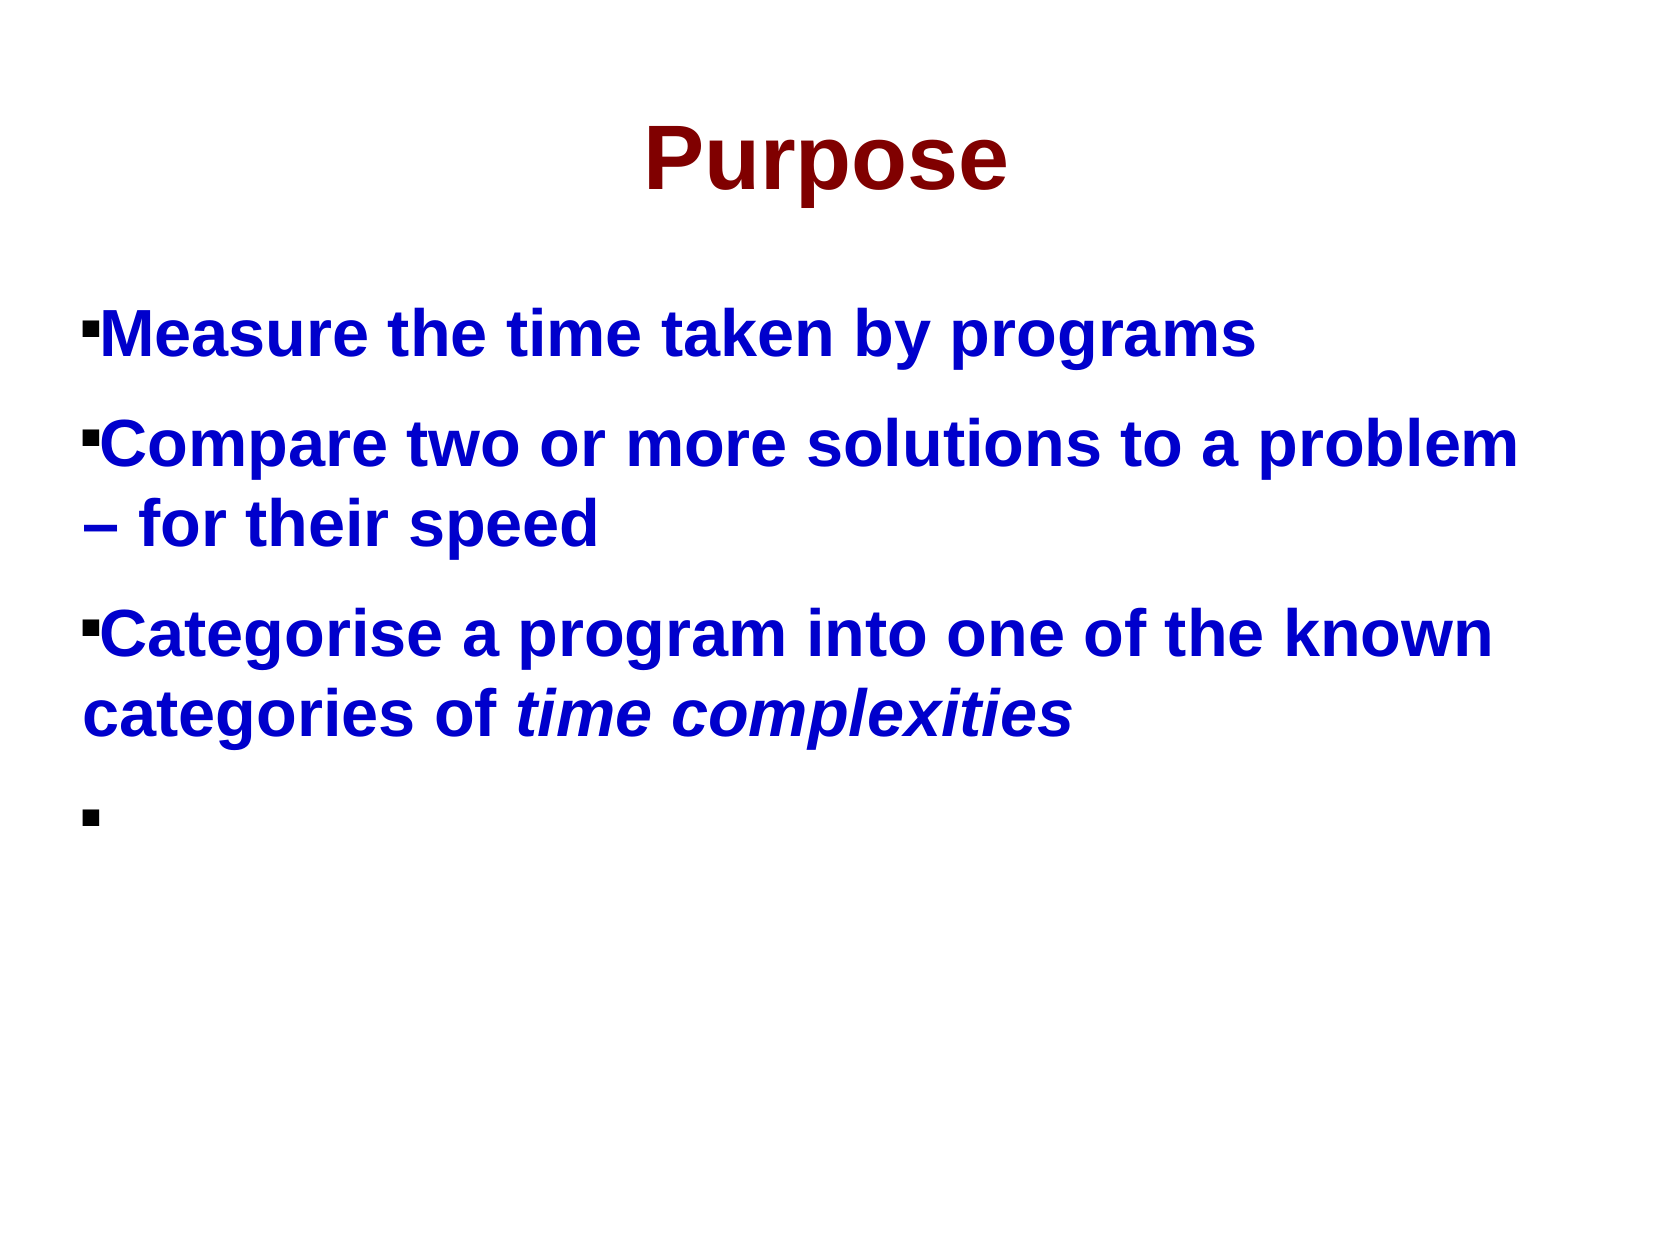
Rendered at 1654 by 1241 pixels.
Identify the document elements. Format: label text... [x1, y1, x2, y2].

title Purpose [82, 49, 1571, 257]
list Measure the time taken by programs Compare two or more solutions to a problem – for their speed Categorise a program into one of the known categories of time complexities [82, 290, 1571, 1010]
